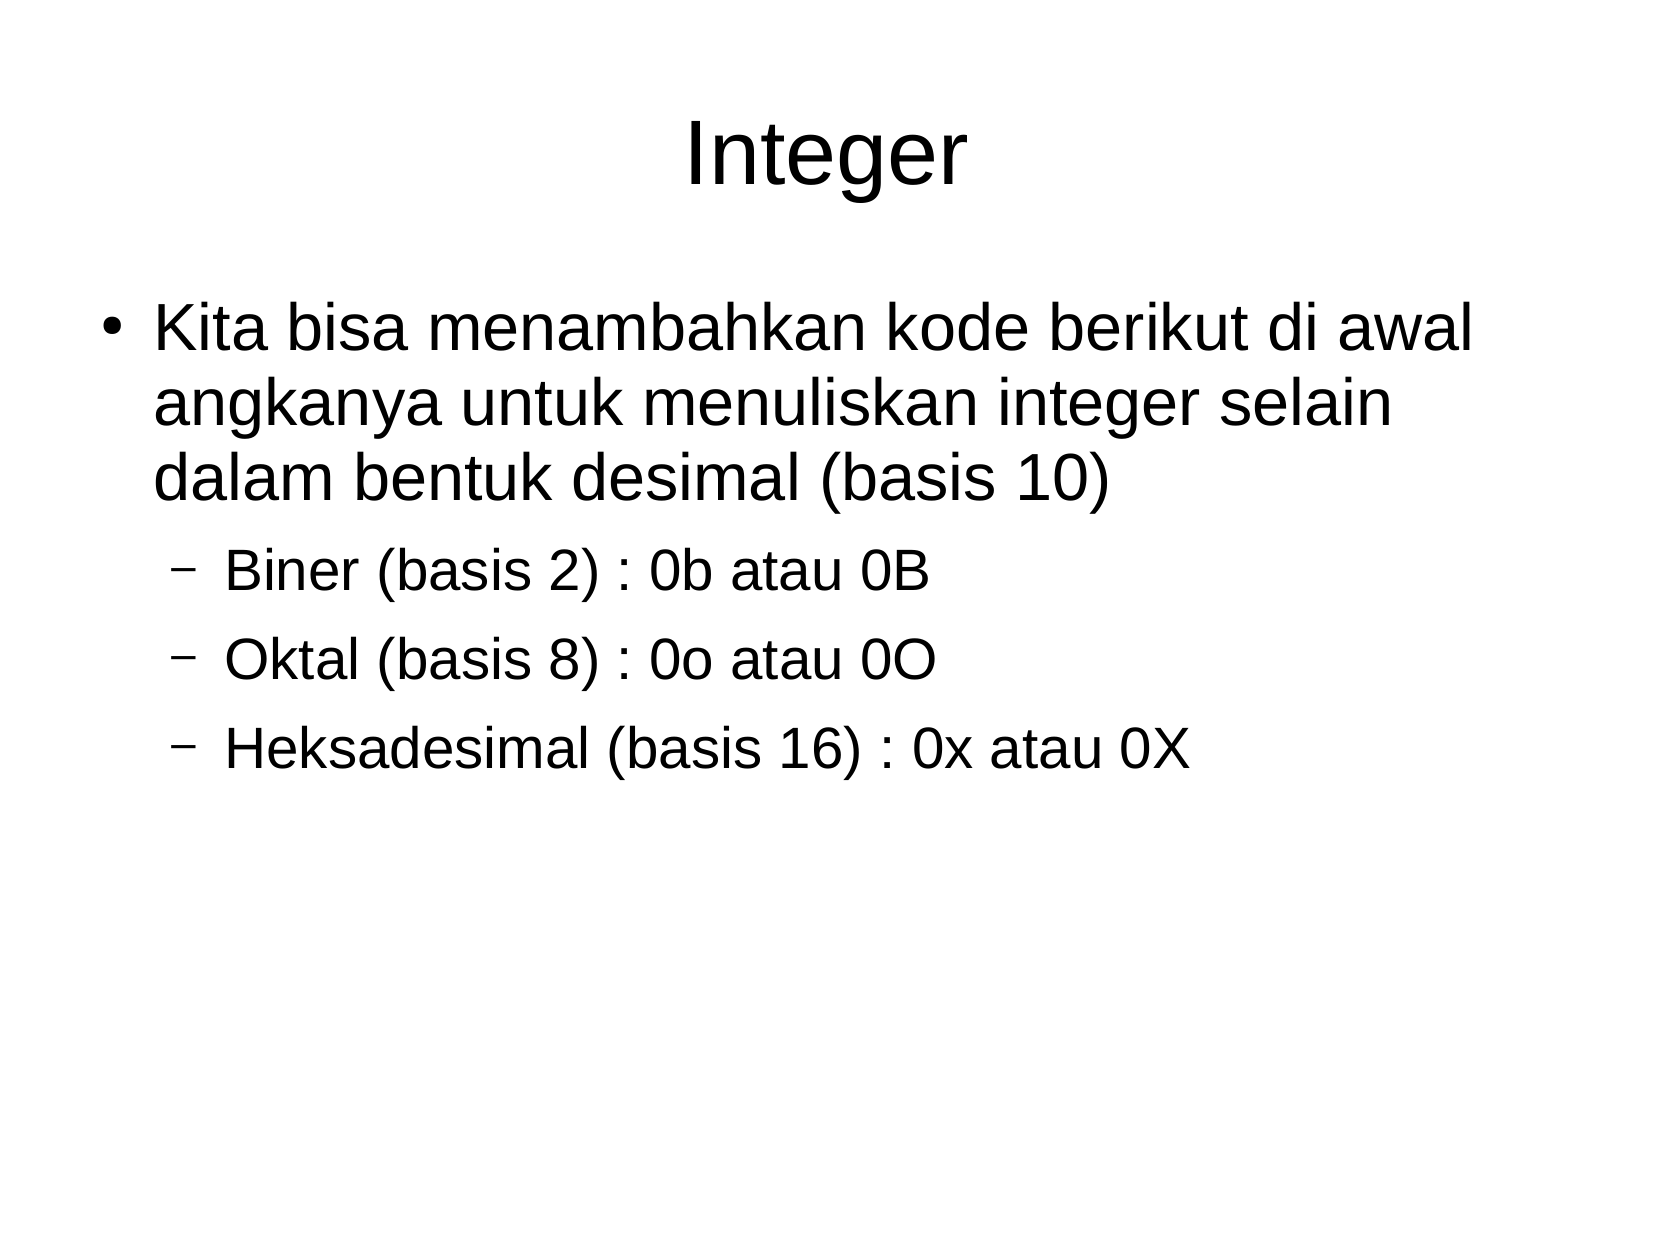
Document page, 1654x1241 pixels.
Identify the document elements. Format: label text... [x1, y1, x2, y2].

title Integer [82, 49, 1571, 257]
list Kita bisa menambahkan kode berikut di awal angkanya untuk menuliskan integer selain dalam bentuk desimal (basis 10) Biner (basis 2) : 0b atau 0B Oktal (basis 8) : 0o atau 0O Heksadesimal (basis 16) : 0x atau 0X [82, 290, 1571, 1010]
